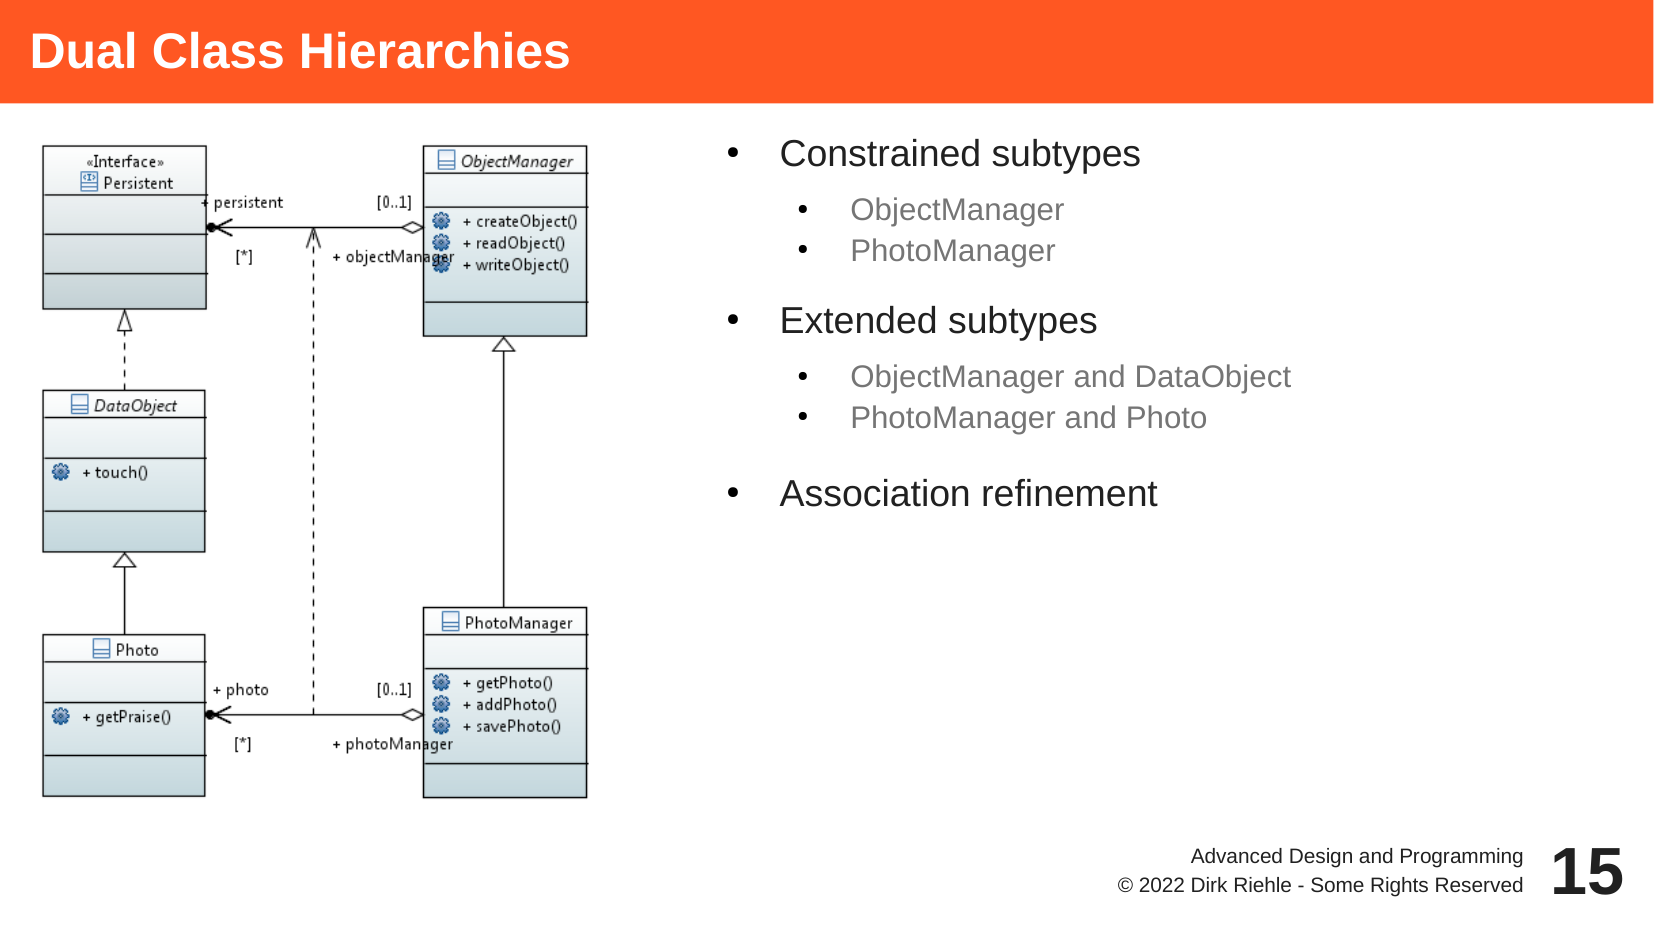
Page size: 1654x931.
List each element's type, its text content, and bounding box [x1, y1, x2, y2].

list Constrained subtypes ObjectManager PhotoManager Extended subtypes ObjectManager and DataObject PhotoManager and Photo Association refinement [708, 132, 1595, 813]
title Dual Class Hierarchies [0, 0, 1654, 104]
picture [29, 132, 601, 813]
